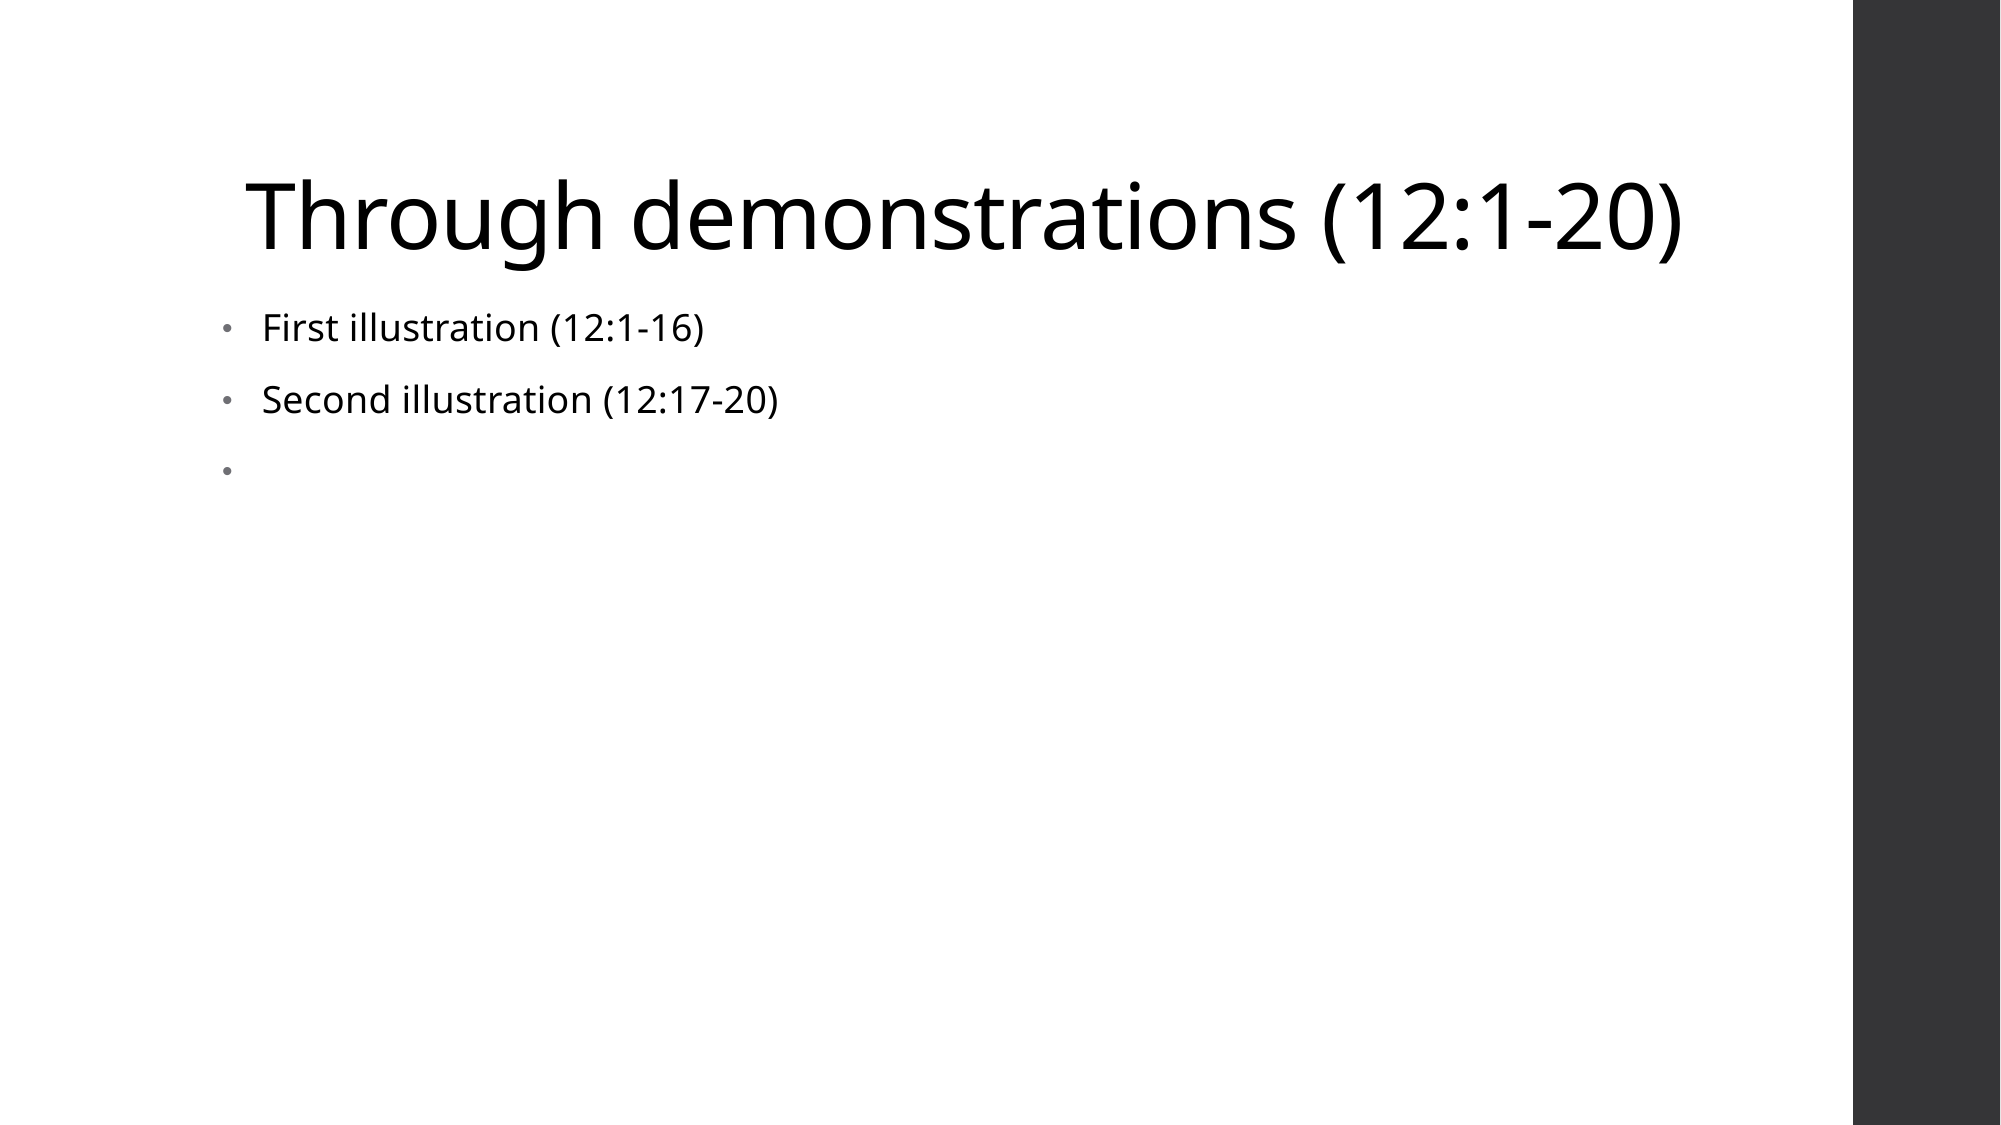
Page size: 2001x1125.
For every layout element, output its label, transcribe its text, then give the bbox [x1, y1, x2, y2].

list First illustration (12:1-16) Second illustration (12:17-20) [206, 299, 1617, 1014]
title Through demonstrations (12:1-20) [206, 60, 1797, 278]
